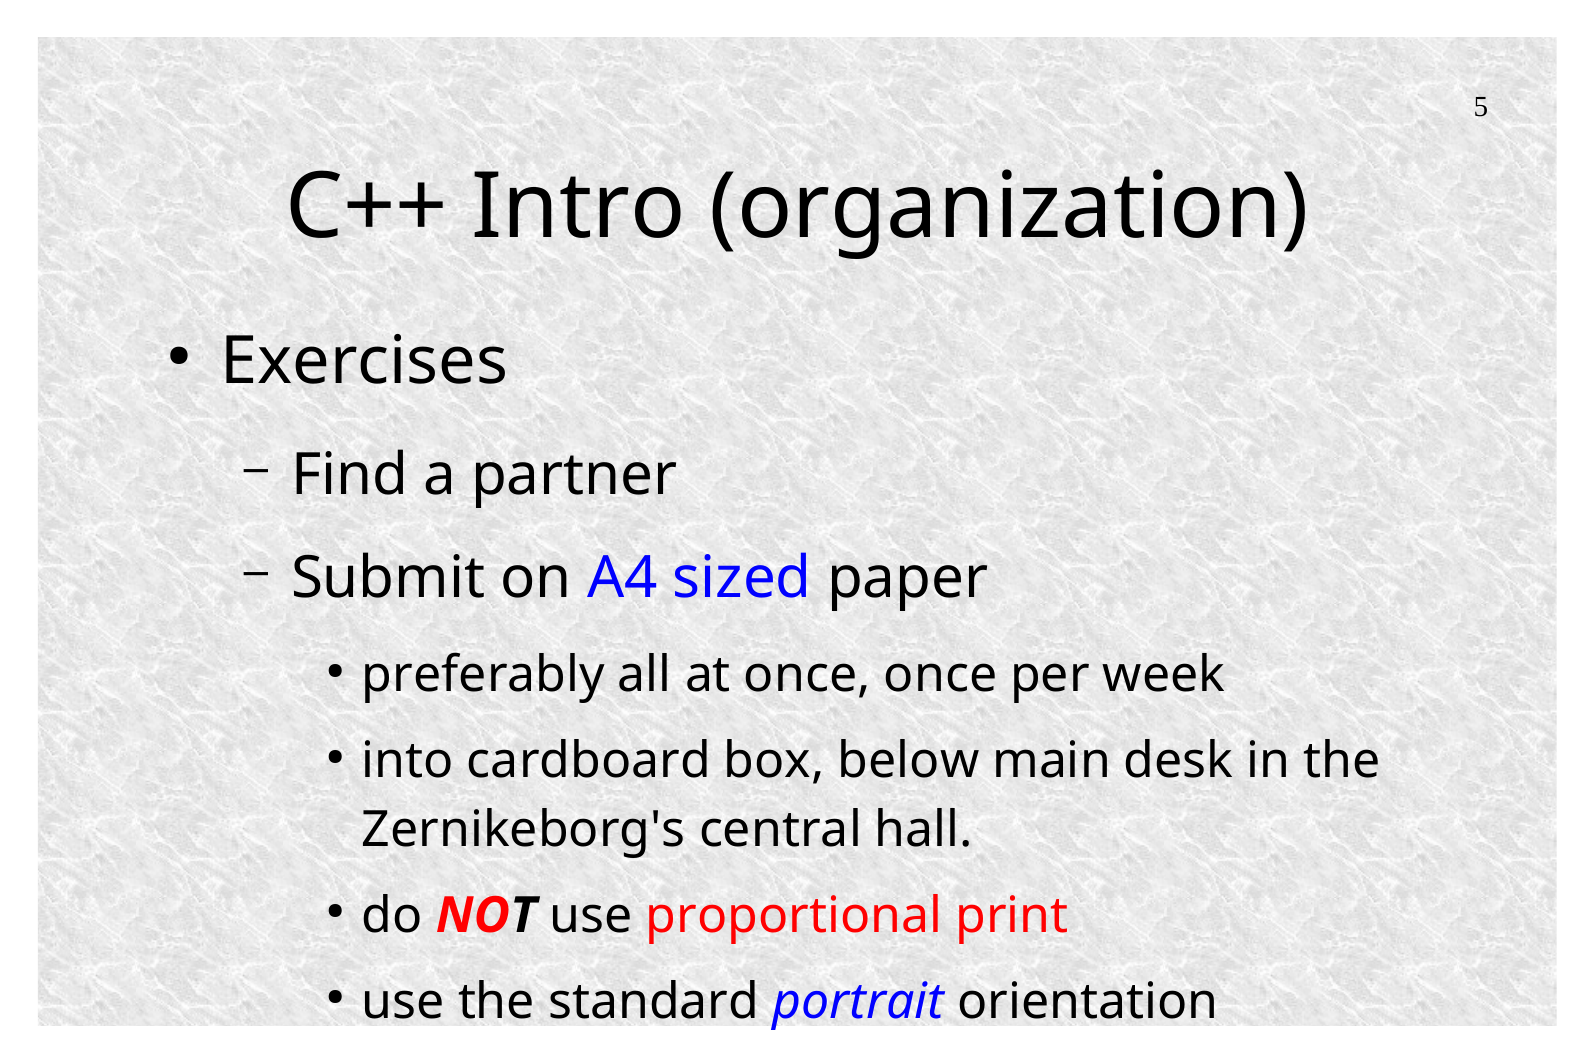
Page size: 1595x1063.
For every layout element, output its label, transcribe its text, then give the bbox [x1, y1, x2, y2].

title C++ Intro (organization) [149, 119, 1447, 285]
picture [780, 994, 794, 1015]
list Exercises Find a partner Submit on A4 sized paper preferably all at once, once per week into cardboard box, below main desk in the Zernikeborg's central hall. do NOT use proportional print use the standard portrait orientation [149, 312, 1447, 966]
picture [37, 37, 1557, 1026]
